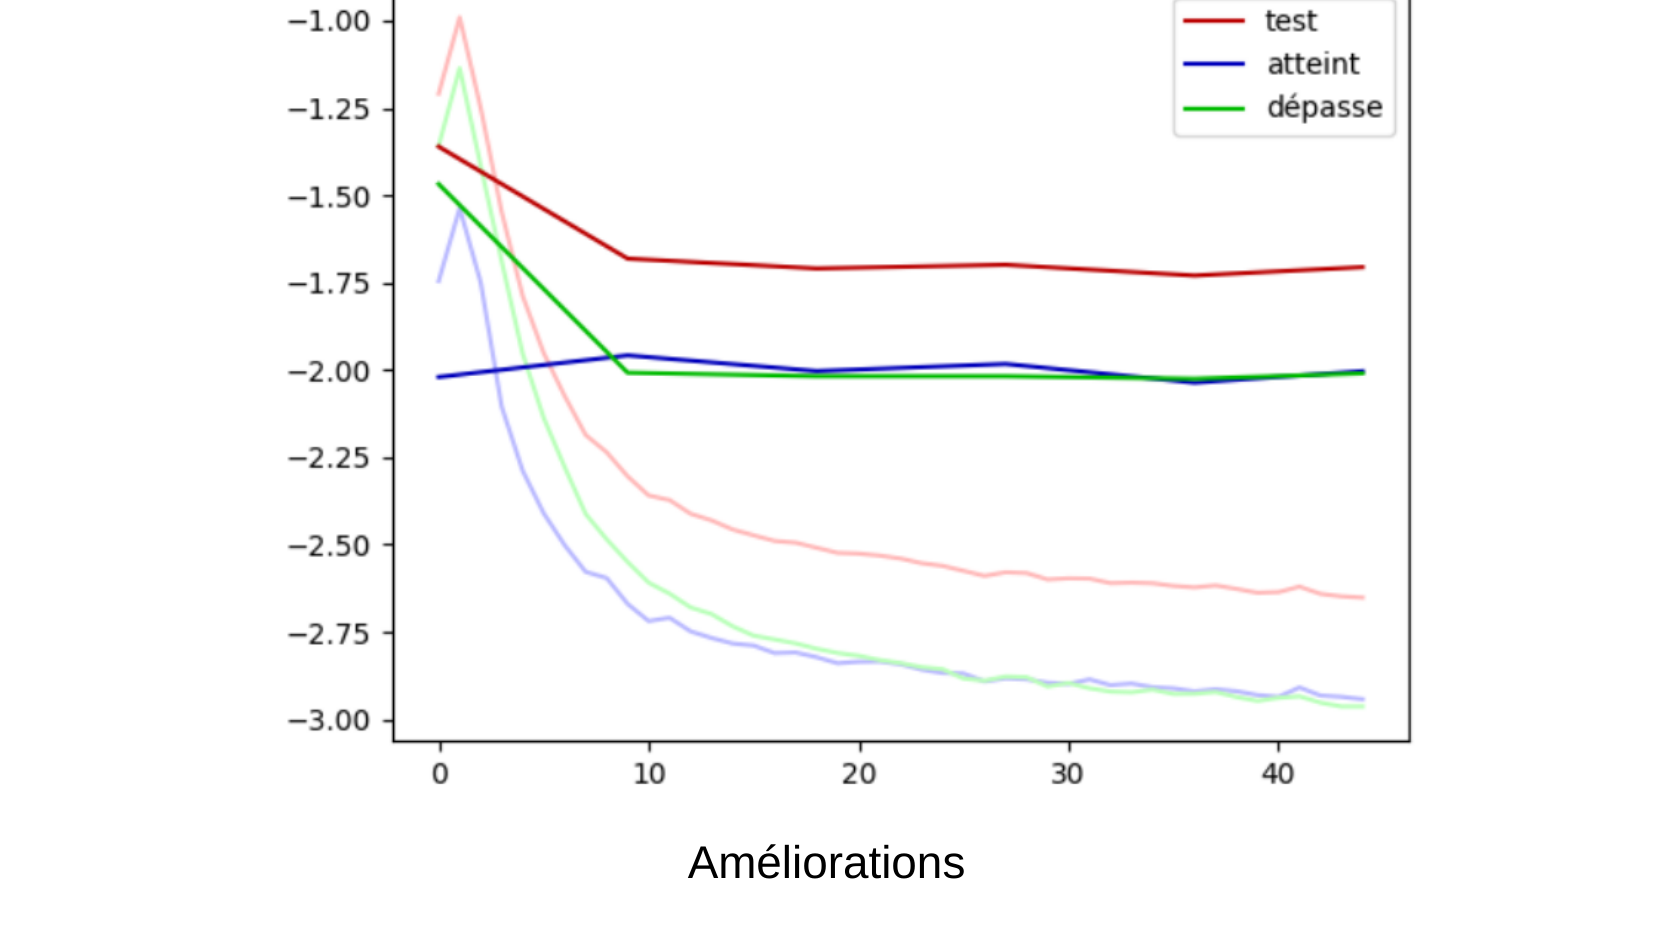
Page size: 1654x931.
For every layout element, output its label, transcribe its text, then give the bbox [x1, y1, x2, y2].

subtitle Améliorations [0, 795, 1654, 931]
picture [270, 0, 1429, 796]
